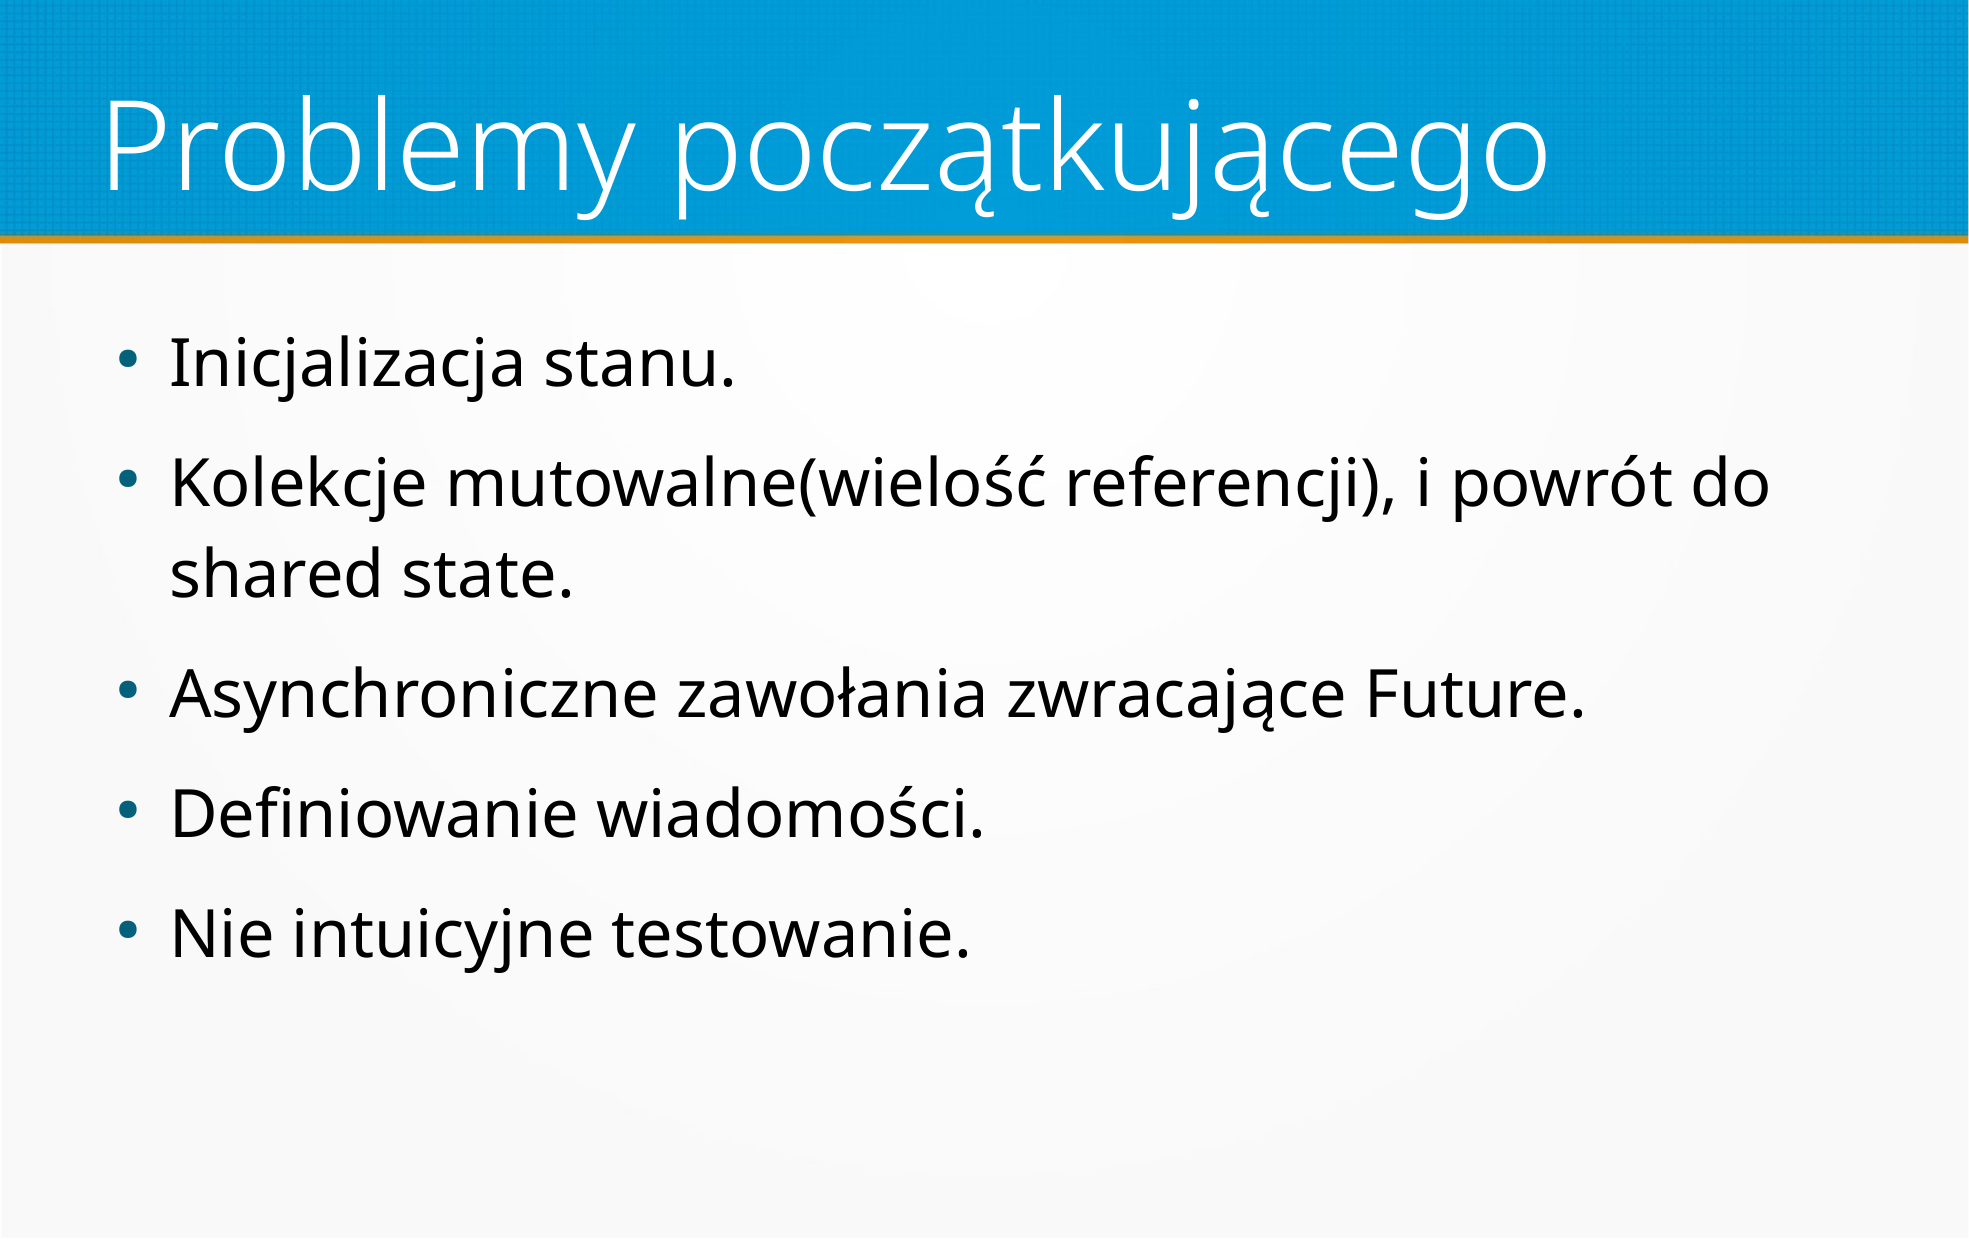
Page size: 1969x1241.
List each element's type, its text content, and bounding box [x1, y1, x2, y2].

title Problemy początkującego [98, 19, 1870, 227]
picture [0, 233, 1969, 1241]
list Inicjalizacja stanu. Kolekcje mutowalne(wielość referencji), i powrót do shared state. Asynchroniczne zawołania zwracające Future. Definiowanie wiadomości. Nie intuicyjne testowanie. [98, 315, 1861, 1081]
